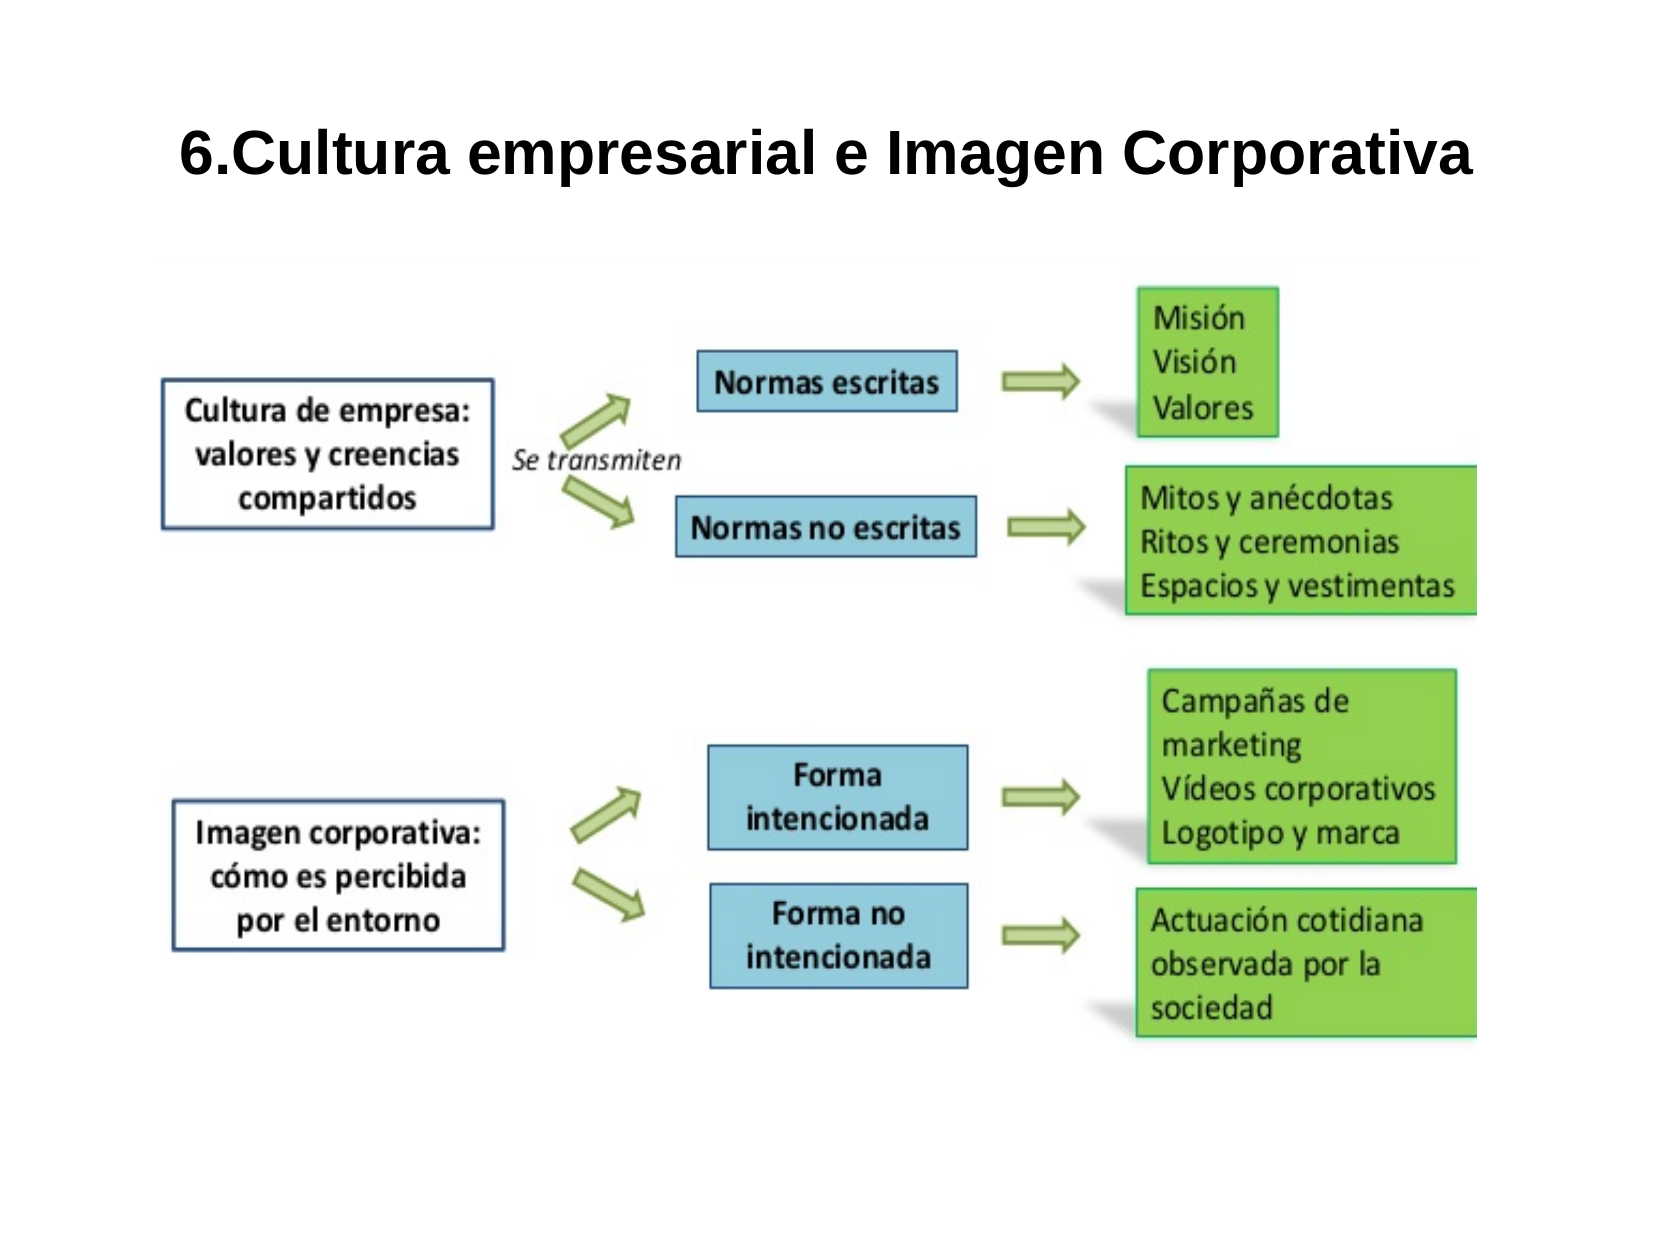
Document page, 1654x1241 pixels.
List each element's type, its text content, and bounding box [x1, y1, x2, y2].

picture [153, 256, 1477, 1052]
title 6.Cultura empresarial e Imagen Corporativa [82, 49, 1571, 257]
